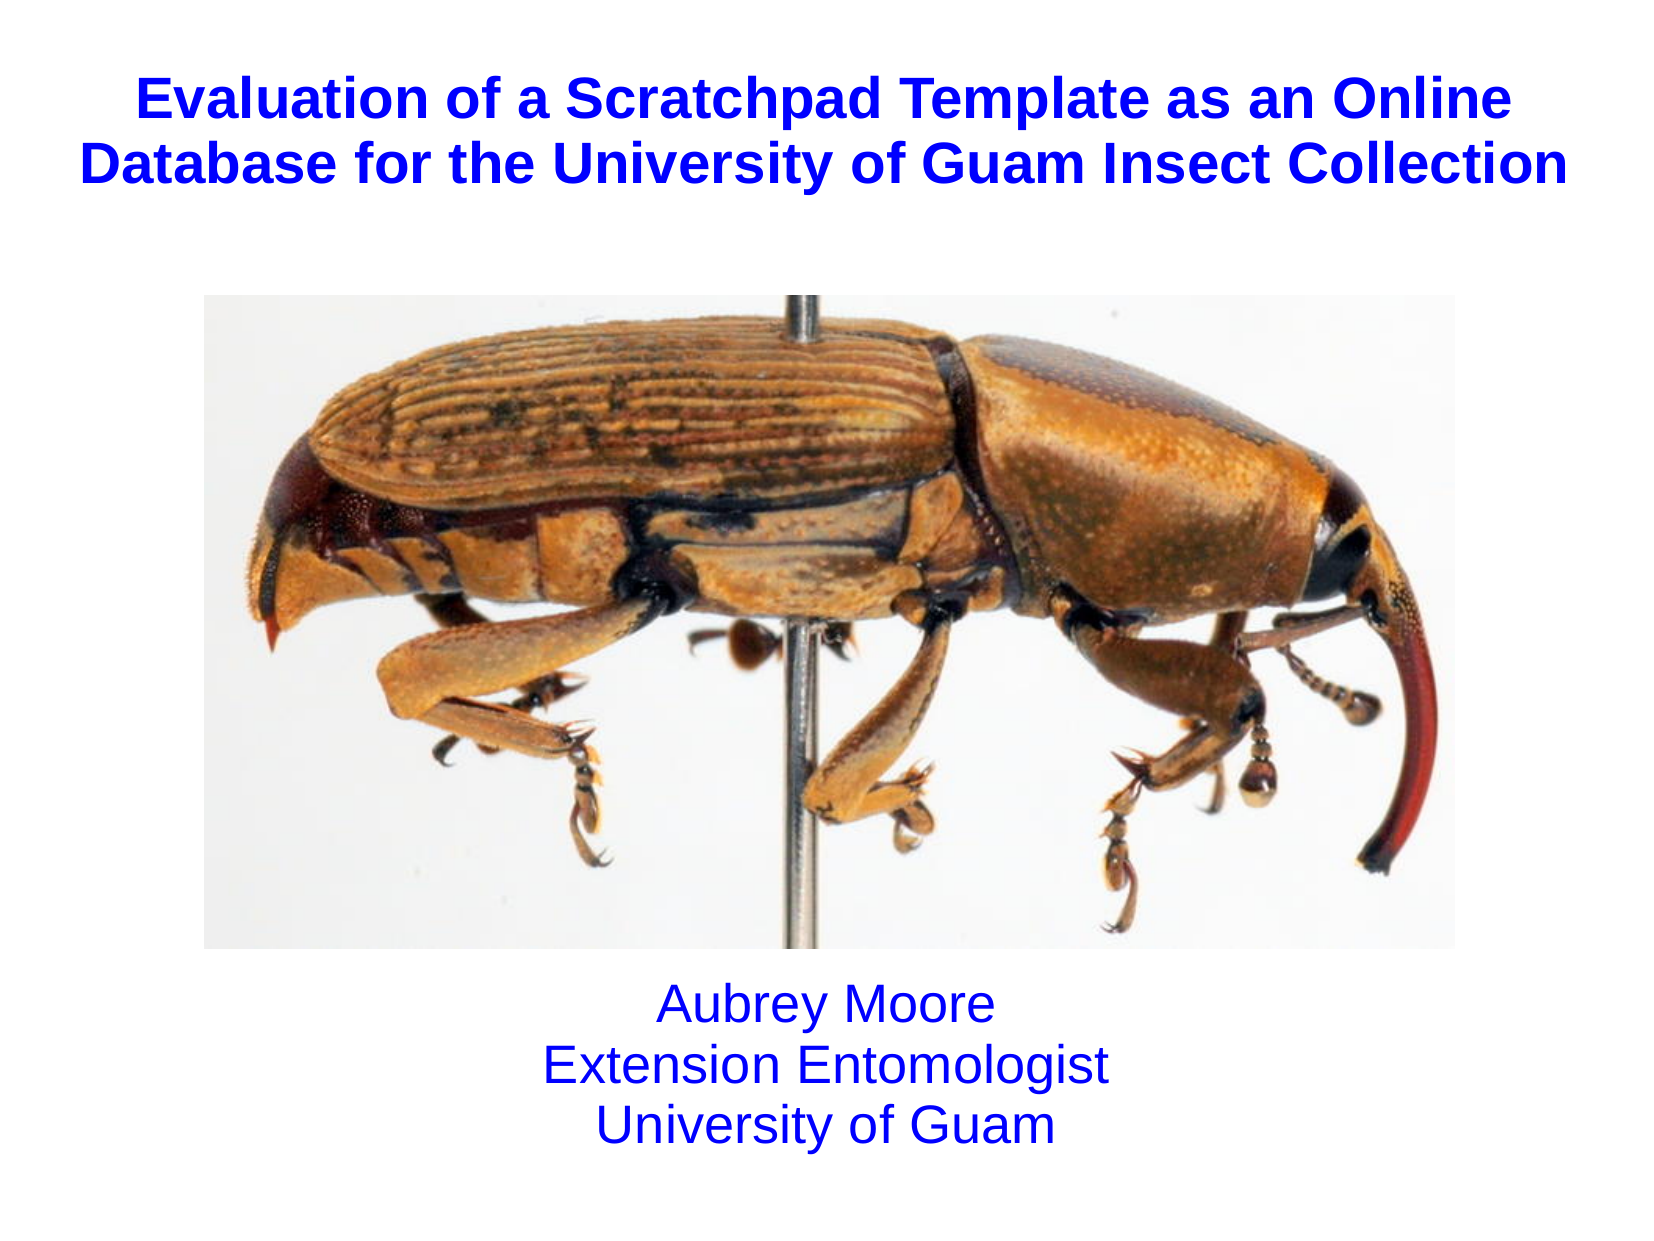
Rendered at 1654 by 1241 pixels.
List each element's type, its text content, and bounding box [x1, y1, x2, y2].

text_box Aubrey Moore Extension Entomologist University of Guam [0, 966, 1654, 1163]
picture [204, 295, 1455, 949]
subtitle Evaluation of a Scratchpad Template as an Online Database for the University of Guam Insect Collection [0, 0, 1651, 263]
